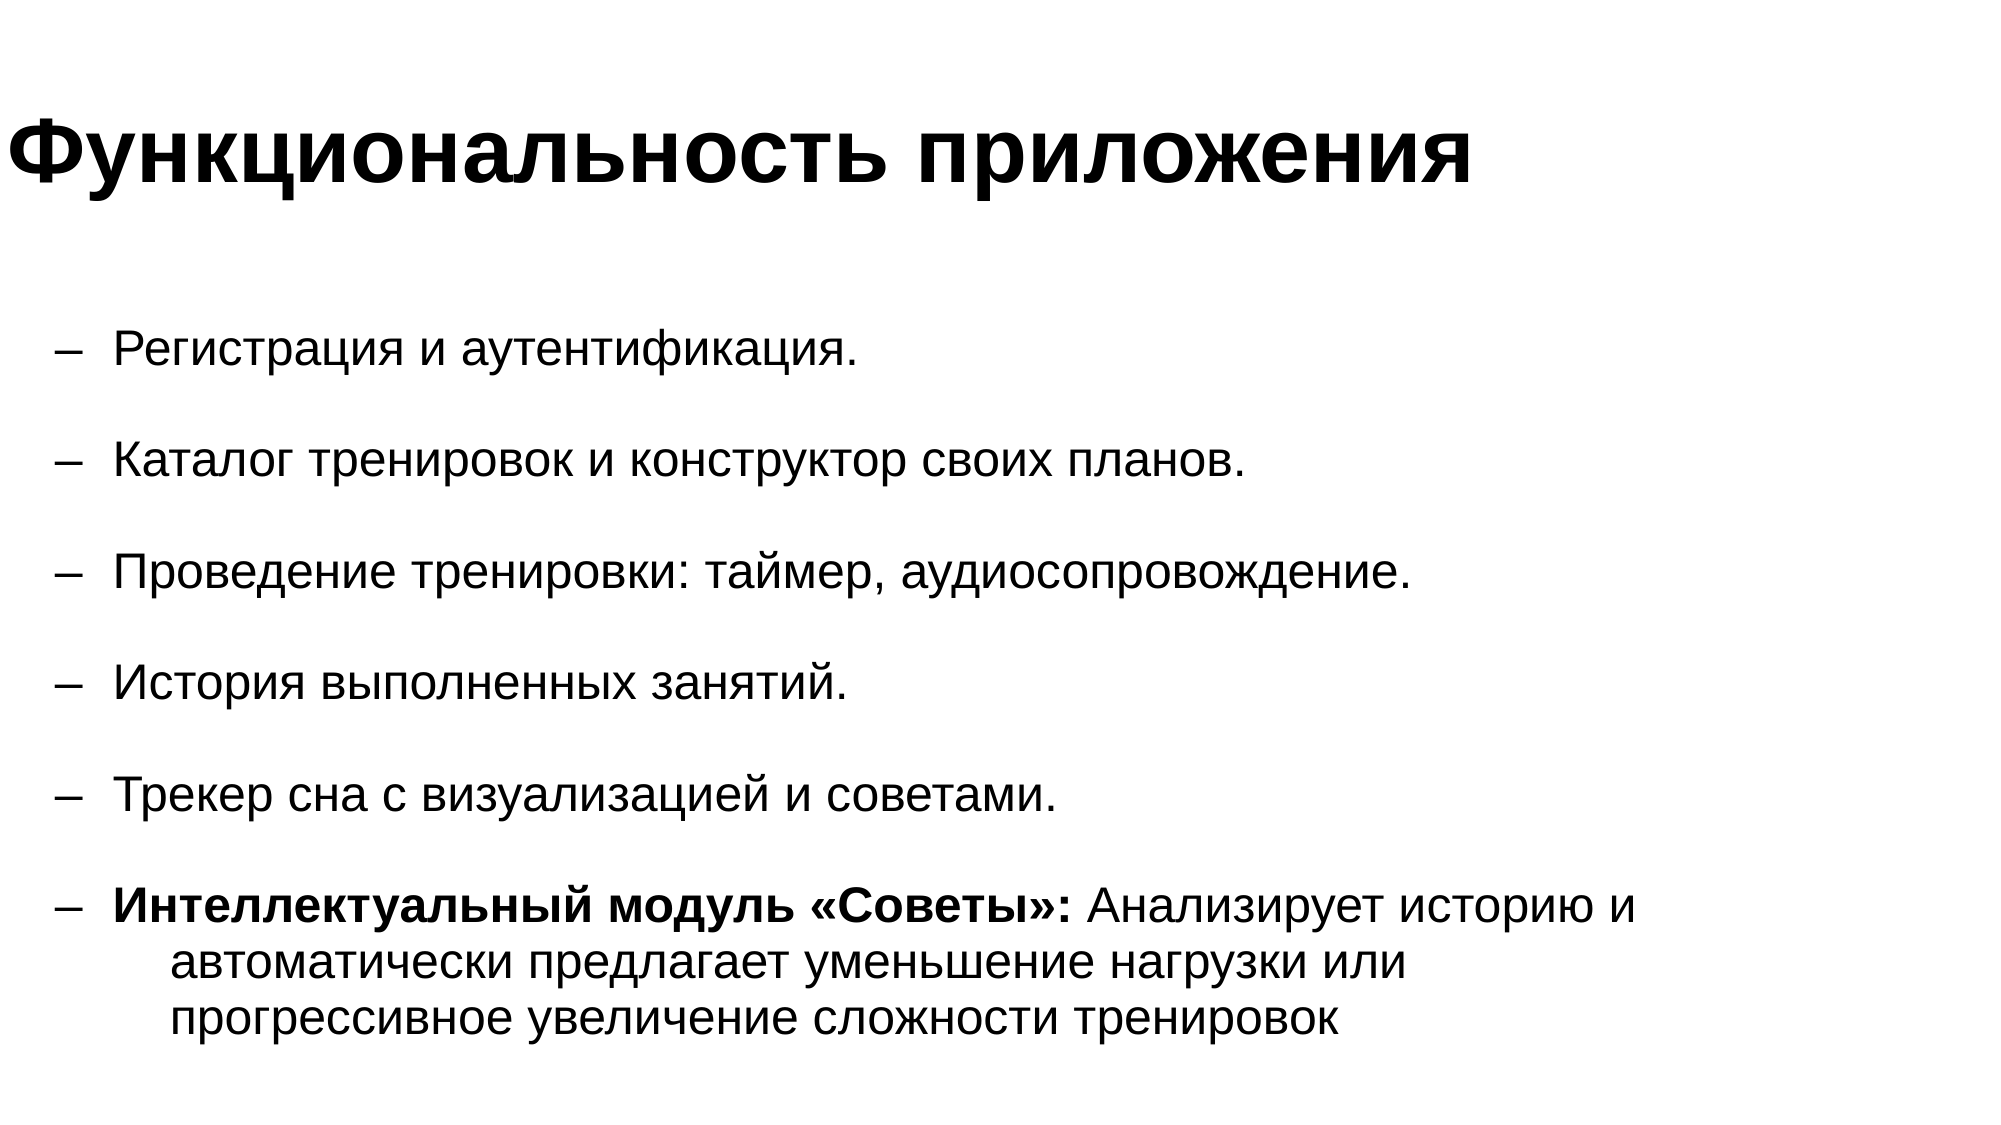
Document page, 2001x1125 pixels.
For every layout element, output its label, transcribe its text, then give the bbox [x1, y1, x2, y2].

title Функциональность приложения [5, 23, 1708, 211]
text_box Регистрация и аутентификация. Каталог тренировок и конструктор своих планов. Проведение тренировки: таймер, аудиосопровождение. История выполненных занятий. Трекер сна с визуализацией и советами. Интеллектуальный модуль «Советы»: Анализирует историю и автоматически предлагает уменьшение нагрузки или прогрессивное увеличение сложности тренировок [37, 312, 1759, 1108]
